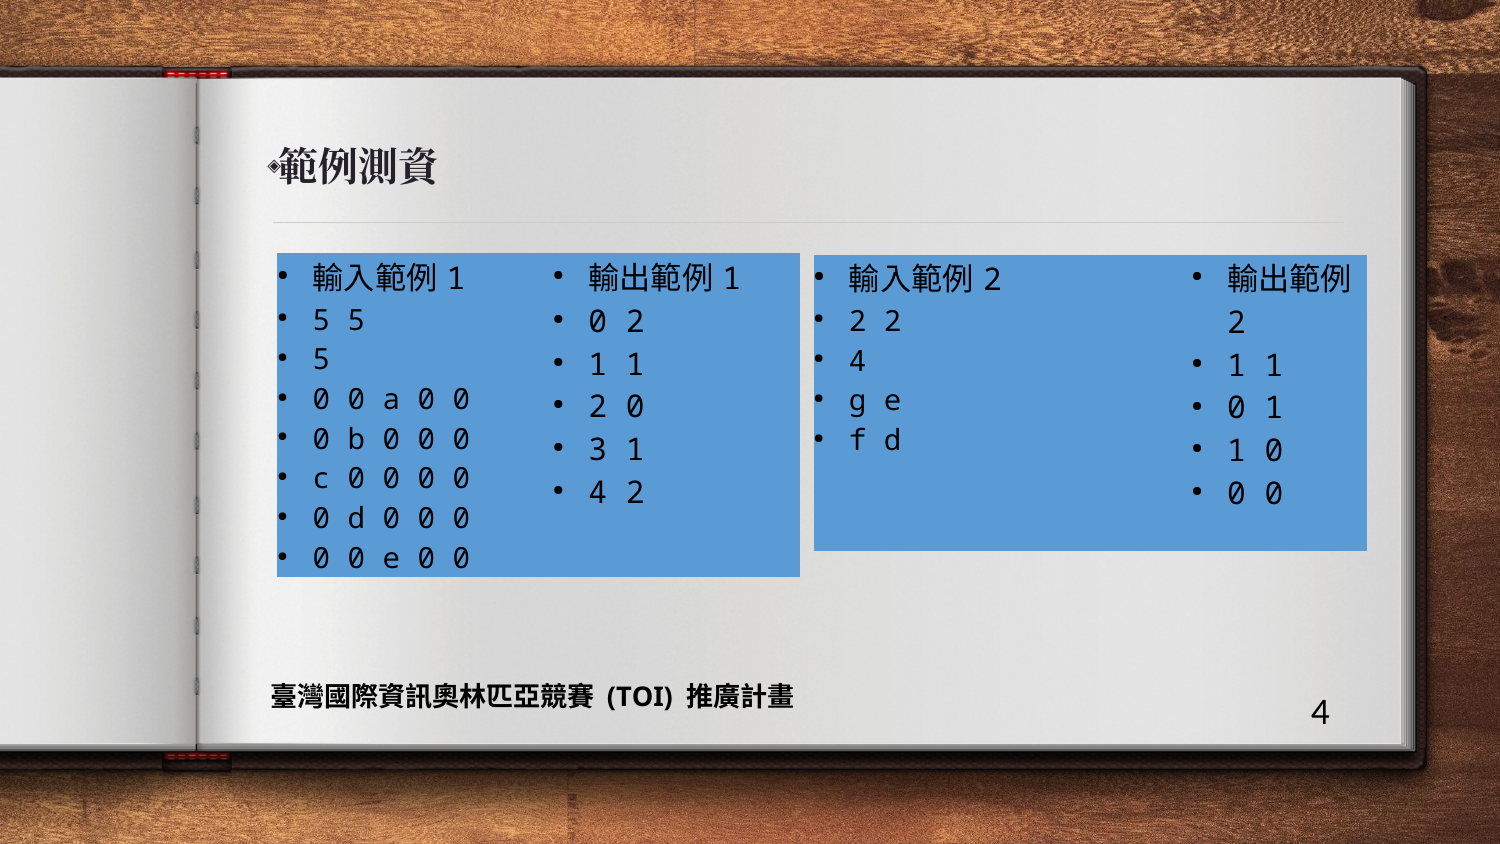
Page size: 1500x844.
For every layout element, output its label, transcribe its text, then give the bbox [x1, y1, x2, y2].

table_header 輸出範例1 0 2 1 1 2 0 3 1 4 2 [553, 253, 800, 577]
table_header 輸入範例2 2 2 4 g e f d [814, 255, 1192, 551]
table_header 輸入範例1 5 5 5 0 0 a 0 0 0 b 0 0 0 c 0 0 0 0 0 d 0 0 0 0 0 e 0 0 [277, 253, 553, 577]
list 範例測資 [252, 126, 1194, 205]
table_header 輸出範例2 1 1 0 1 1 0 0 0 [1192, 255, 1367, 551]
text_box [1295, 672, 1386, 737]
